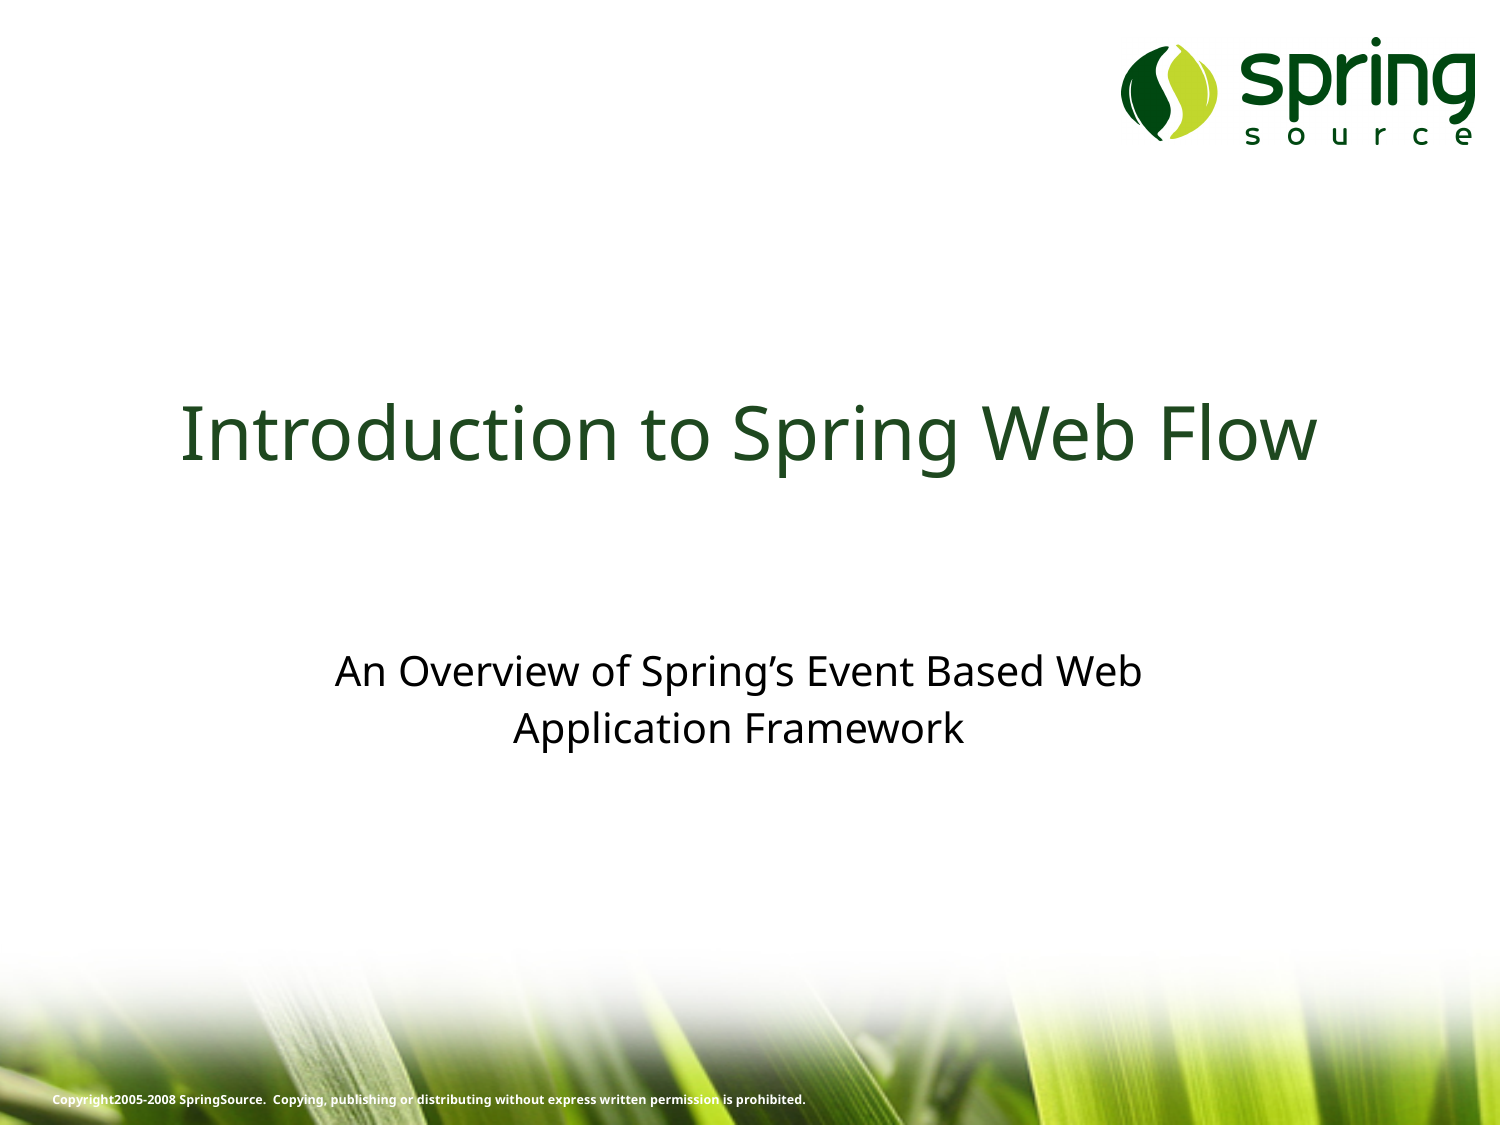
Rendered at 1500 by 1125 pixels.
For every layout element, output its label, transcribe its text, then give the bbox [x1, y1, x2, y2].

picture [1121, 37, 1475, 145]
picture [0, 944, 1500, 1125]
title Introduction to Spring Web Flow [112, 337, 1388, 526]
subtitle An Overview of Spring’s Event Based Web Application Framework [214, 499, 1265, 788]
